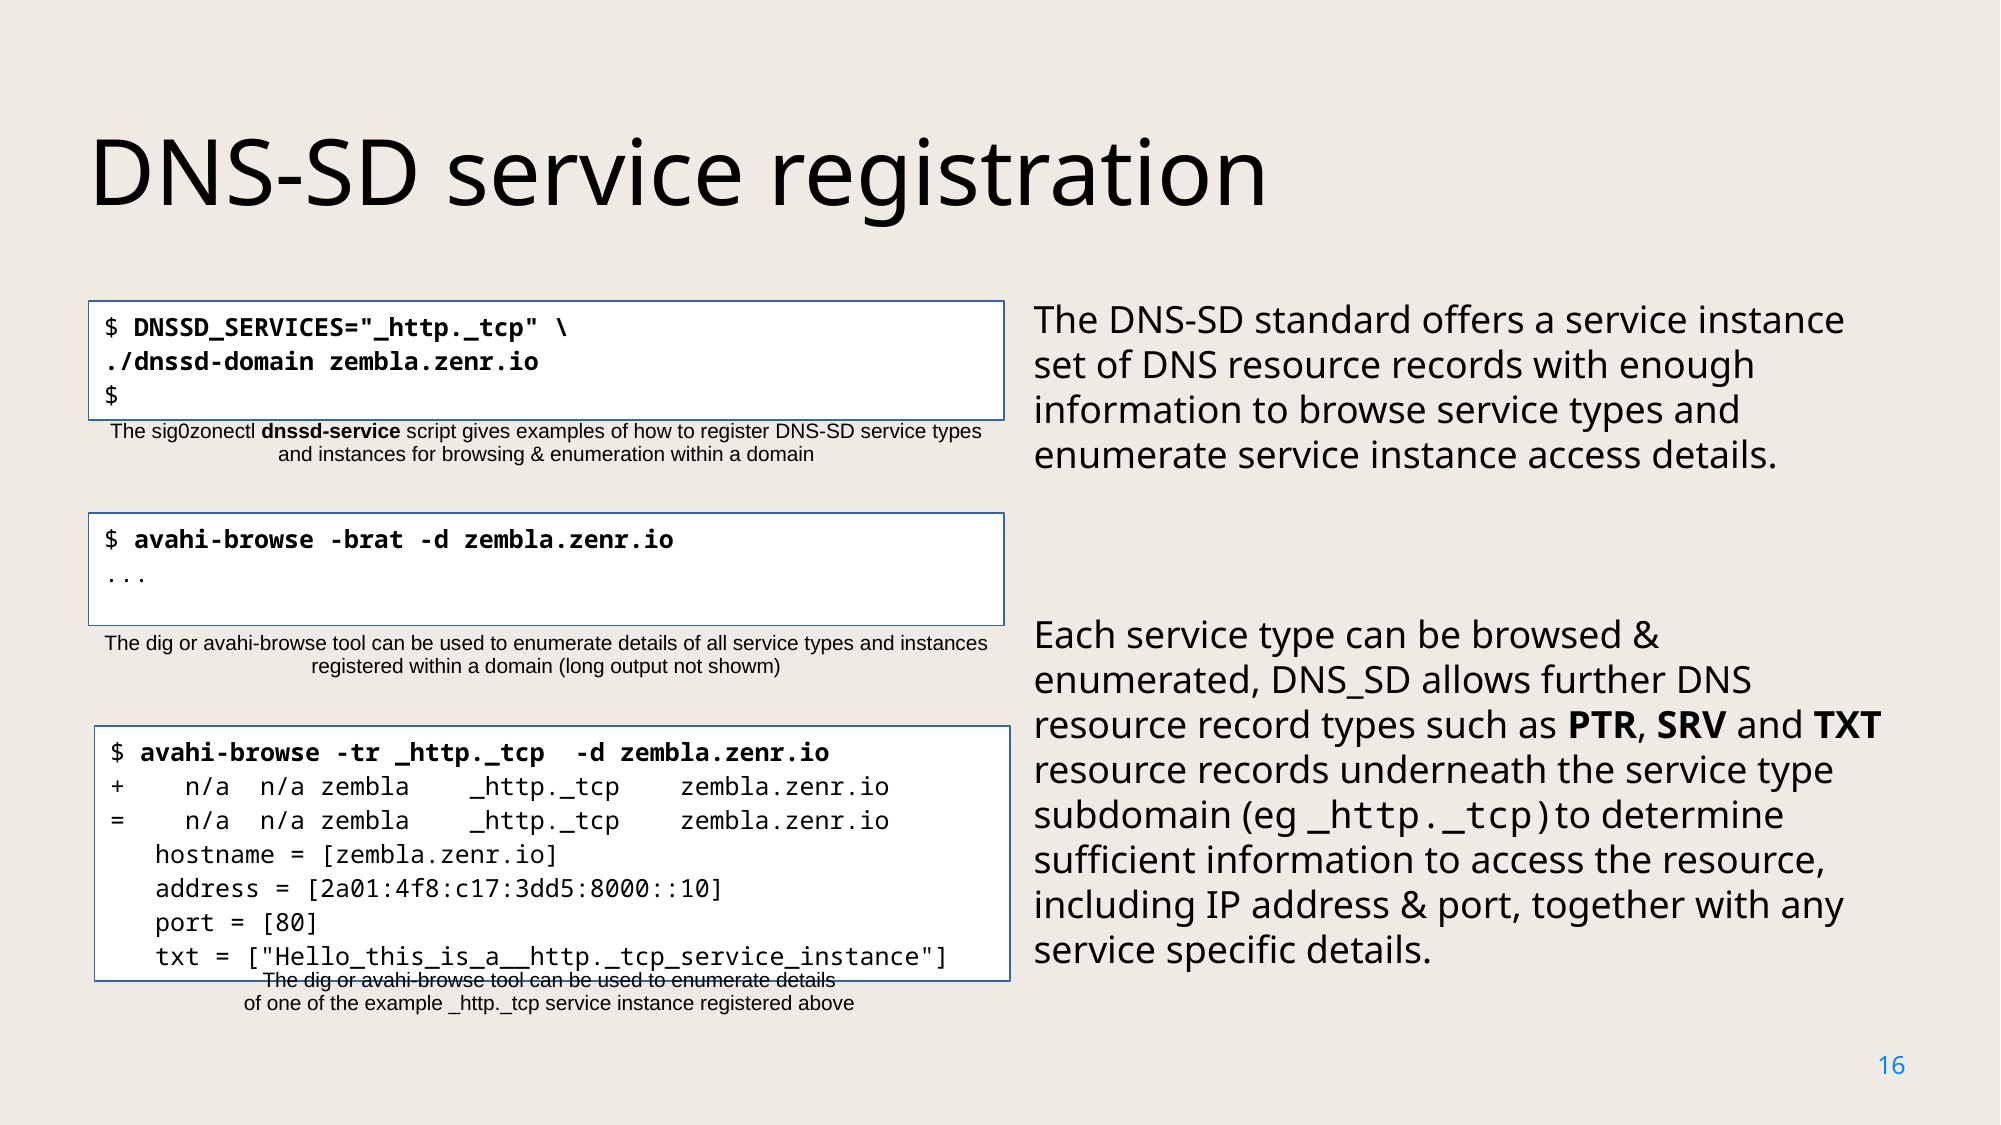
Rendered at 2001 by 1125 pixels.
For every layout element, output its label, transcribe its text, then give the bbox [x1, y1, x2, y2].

text_box The sig0zonectl dnssd-service script gives examples of how to register DNS-SD service types and instances for browsing & enumeration within a domain [88, 412, 1004, 474]
text_box The dig or avahi-browse tool can be used to enumerate details of one of the example _http._tcp service instance registered above [94, 961, 1010, 1023]
text_box $ DNSSD_SERVICES="_http._tcp" \ ./dnssd-domain zembla.zenr.io $ [88, 301, 1004, 412]
list The DNS-SD standard offers a service instance set of DNS resource records with enough information to browse service types and enumerate service instance access details. Each service type can be browsed & enumerated, DNS_SD allows further DNS resource record types such as PTR, SRV and TXT resource records underneath the service type subdomain (eg _http._tcp)to determine sufficient information to access the resource, including IP address & port, together with any service specific details. [1033, 295, 1892, 1002]
slide_number <number> [1862, 1042, 1957, 1103]
title DNS-SD service registration [88, 59, 1863, 278]
text_box $ avahi-browse -brat -d zembla.zenr.io ... [88, 513, 1004, 624]
text_box $ avahi-browse -tr _http._tcp -d zembla.zenr.io + n/a n/a zembla _http._tcp zembla.zenr.io = n/a n/a zembla _http._tcp zembla.zenr.io hostname = [zembla.zenr.io] address = [2a01:4f8:c17:3dd5:8000::10] port = [80] txt = ["Hello_this_is_a__http._tcp_service_instance"] [94, 726, 1010, 961]
text_box The dig or avahi-browse tool can be used to enumerate details of all service types and instances registered within a domain (long output not showm) [88, 624, 1004, 686]
